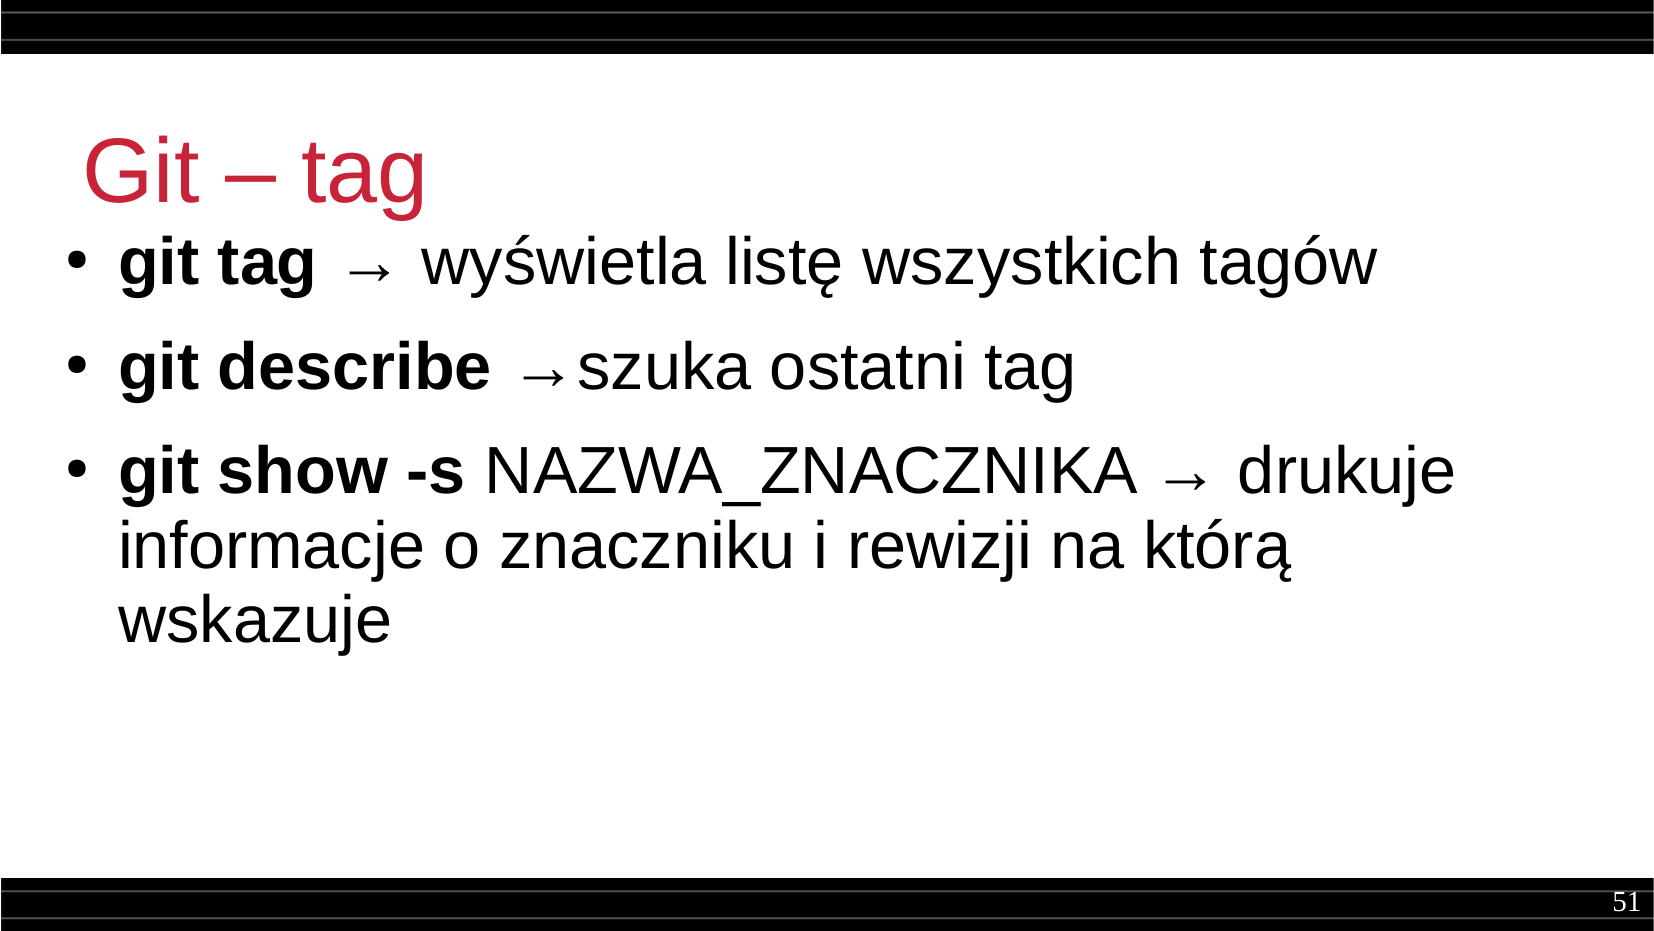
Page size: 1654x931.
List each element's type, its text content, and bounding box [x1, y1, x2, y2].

picture [1, 0, 1654, 54]
picture [1, 878, 1654, 931]
title Git – tag [82, 92, 1571, 249]
list git tag → wyświetla listę wszystkich tagów git describe →szuka ostatni tag git show -s NAZWA_ZNACZNIKA → drukuje informacje o znaczniku i rewizji na którą wskazuje [47, 224, 1536, 804]
